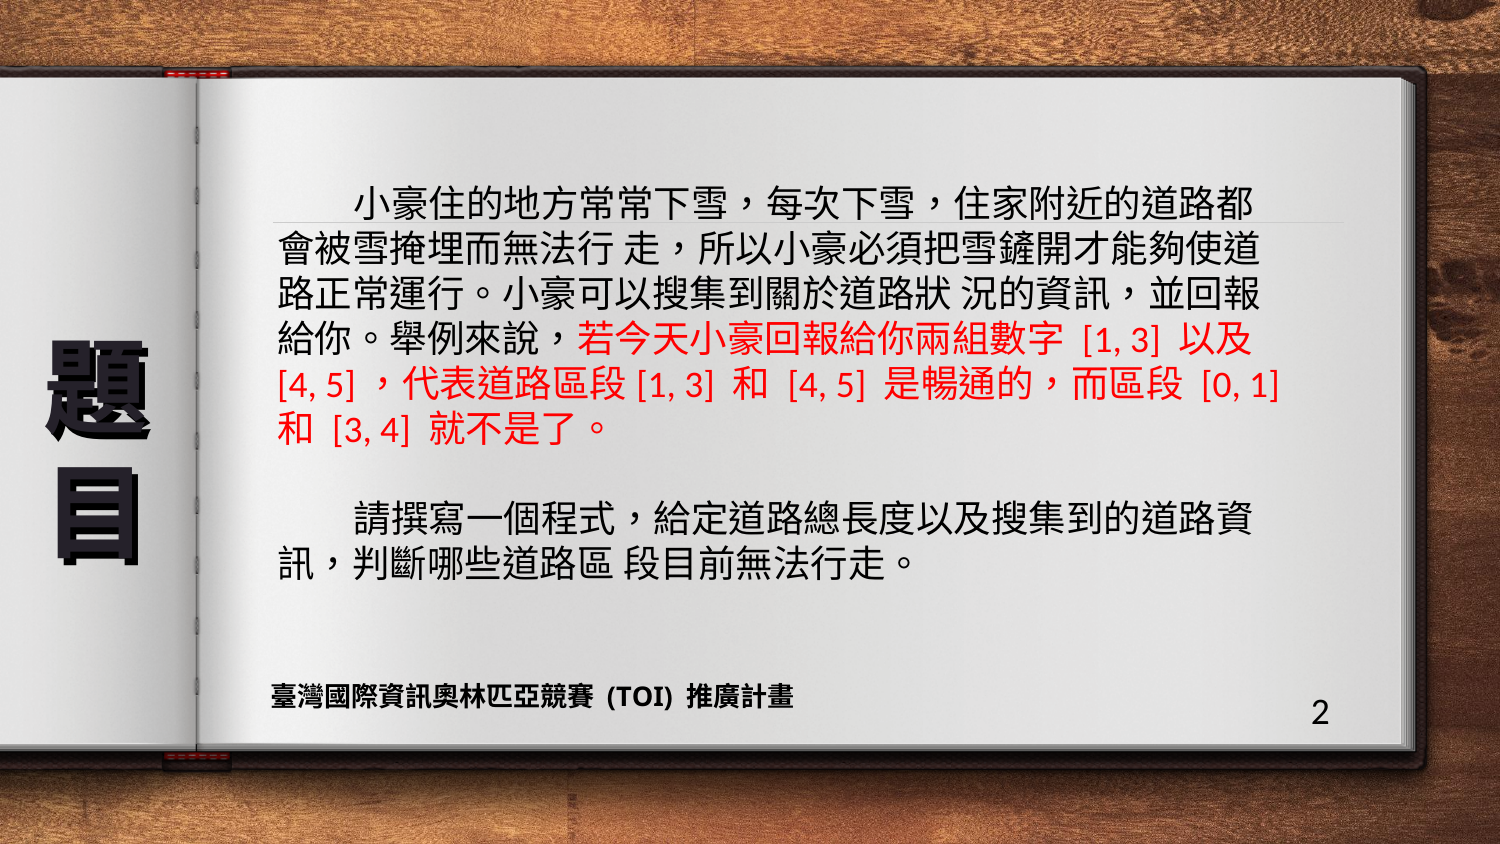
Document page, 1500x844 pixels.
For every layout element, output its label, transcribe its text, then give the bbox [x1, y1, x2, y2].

text_box [1295, 672, 1386, 737]
title 題 目 [28, 306, 210, 552]
text_box 小豪住的地方常常下雪，每次下雪，住家附近的道路都會被雪掩埋而無法行 走，所以小豪必須把雪鏟開才能夠使道路正常運行。小豪可以搜集到關於道路狀 況的資訊，並回報給你。舉例來說，若今天小豪回報給你兩組數字 [1, 3] 以及 [4, 5]，代表道路區段[1, 3] 和 [4, 5] 是暢通的，而區段 [0, 1] 和 [3, 4] 就不是了。 請撰寫一個程式，給定道路總長度以及搜集到的道路資訊，判斷哪些道路區 段目前無法行走。 [262, 173, 1296, 593]
